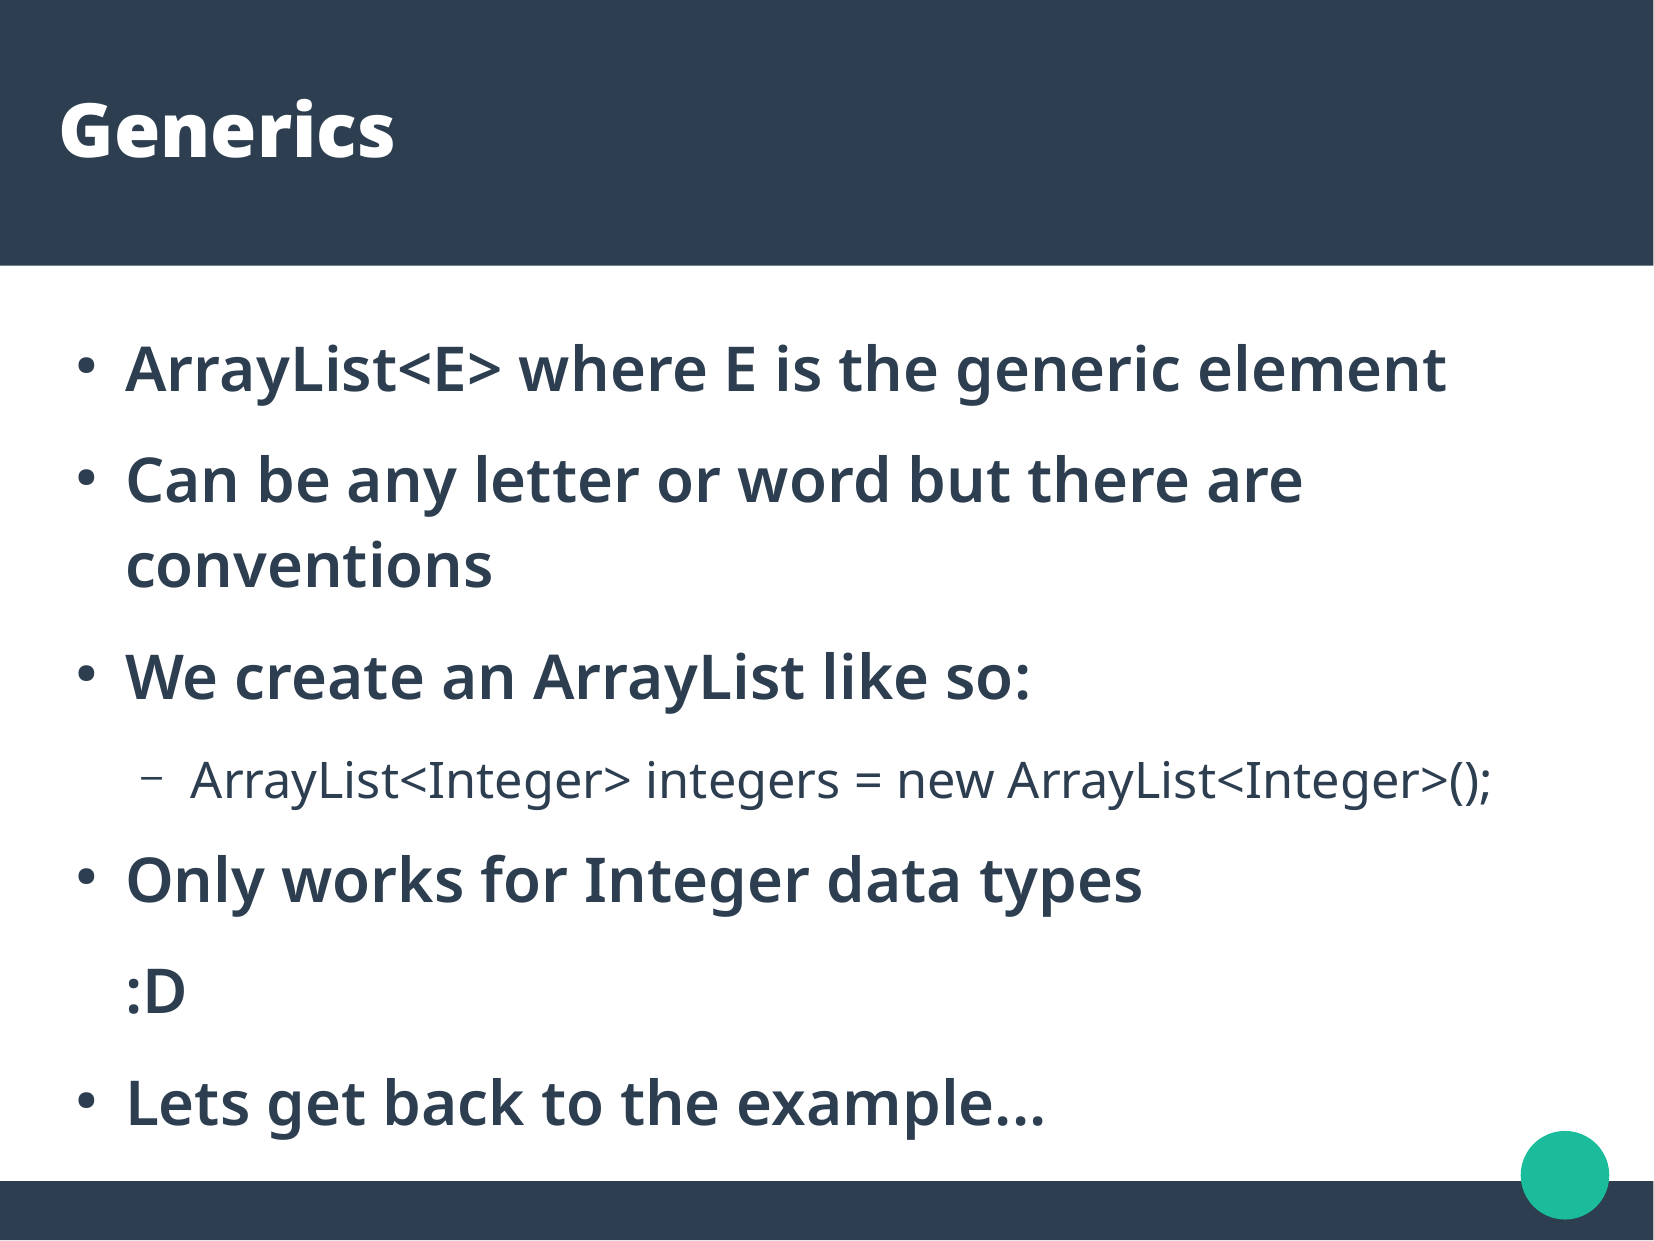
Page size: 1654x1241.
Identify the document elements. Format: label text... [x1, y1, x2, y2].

title Generics [59, 49, 1595, 207]
list ArrayList<E> where E is the generic element Can be any letter or word but there are conventions We create an ArrayList like so: ArrayList<Integer> integers = new ArrayList<Integer>(); Only works for Integer data types :D Lets get back to the example... [59, 324, 1595, 1152]
